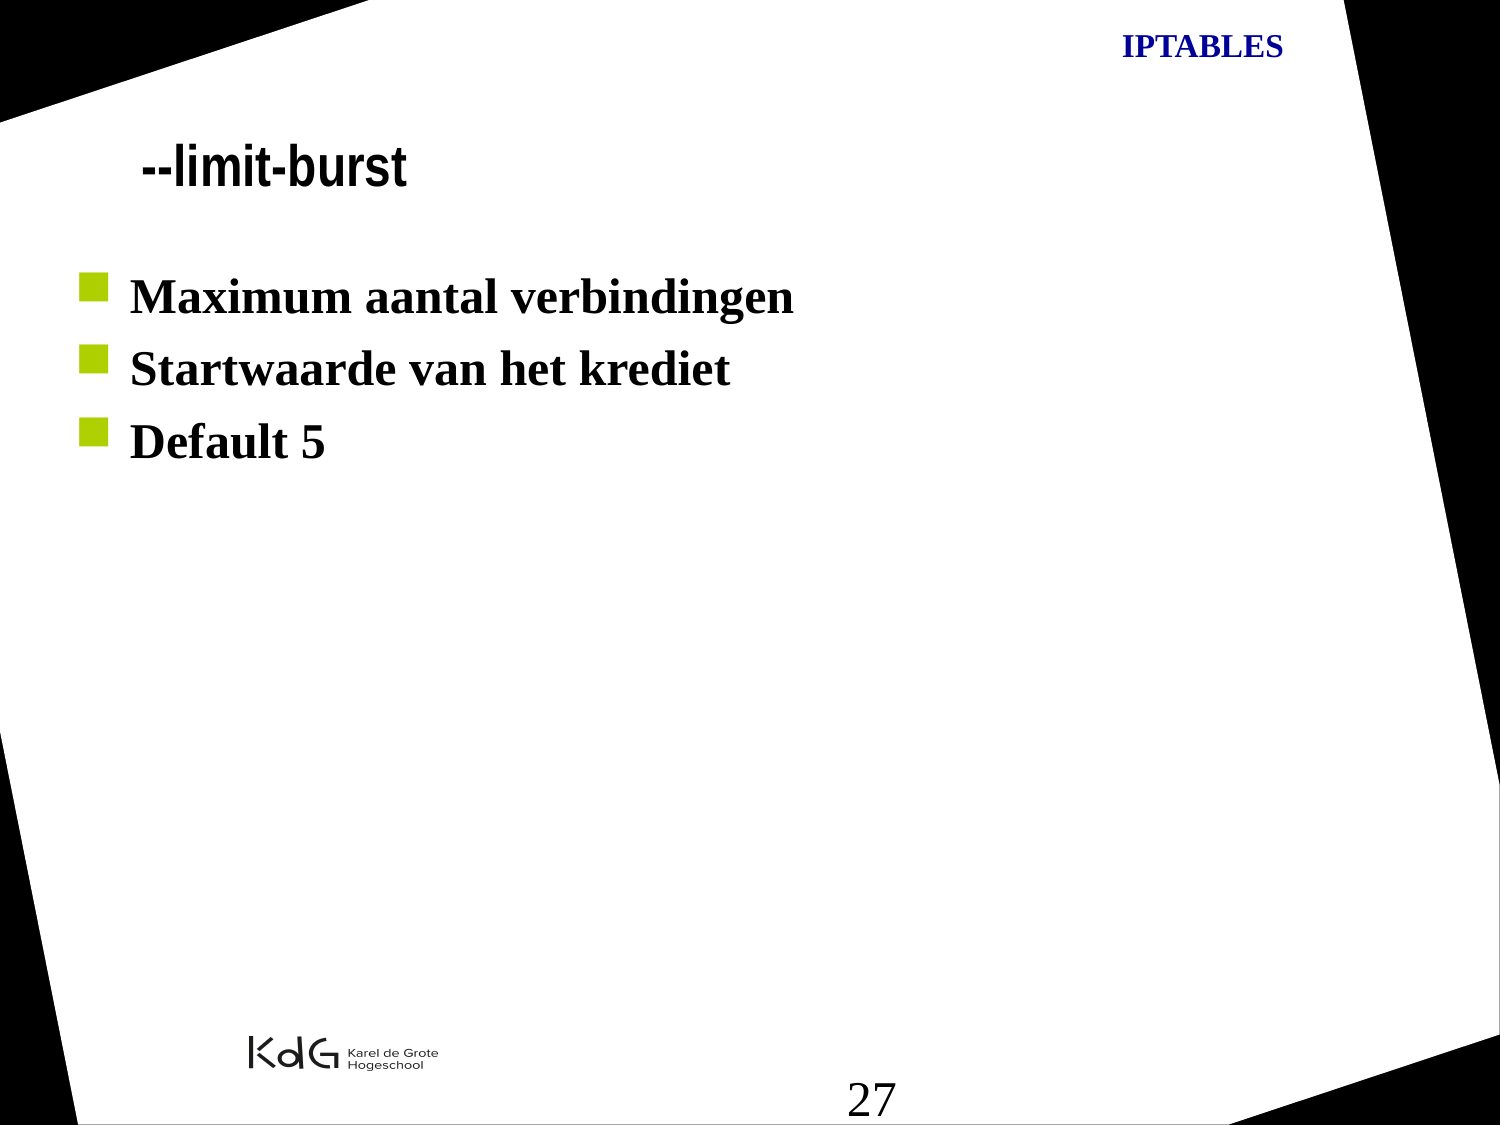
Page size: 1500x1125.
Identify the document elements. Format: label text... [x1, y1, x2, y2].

text_box Maximum aantal verbindingen Startwaarde van het krediet Default 5 [75, 263, 1425, 1006]
text_box --limit-burst [141, 72, 1447, 253]
picture [249, 1036, 438, 1071]
